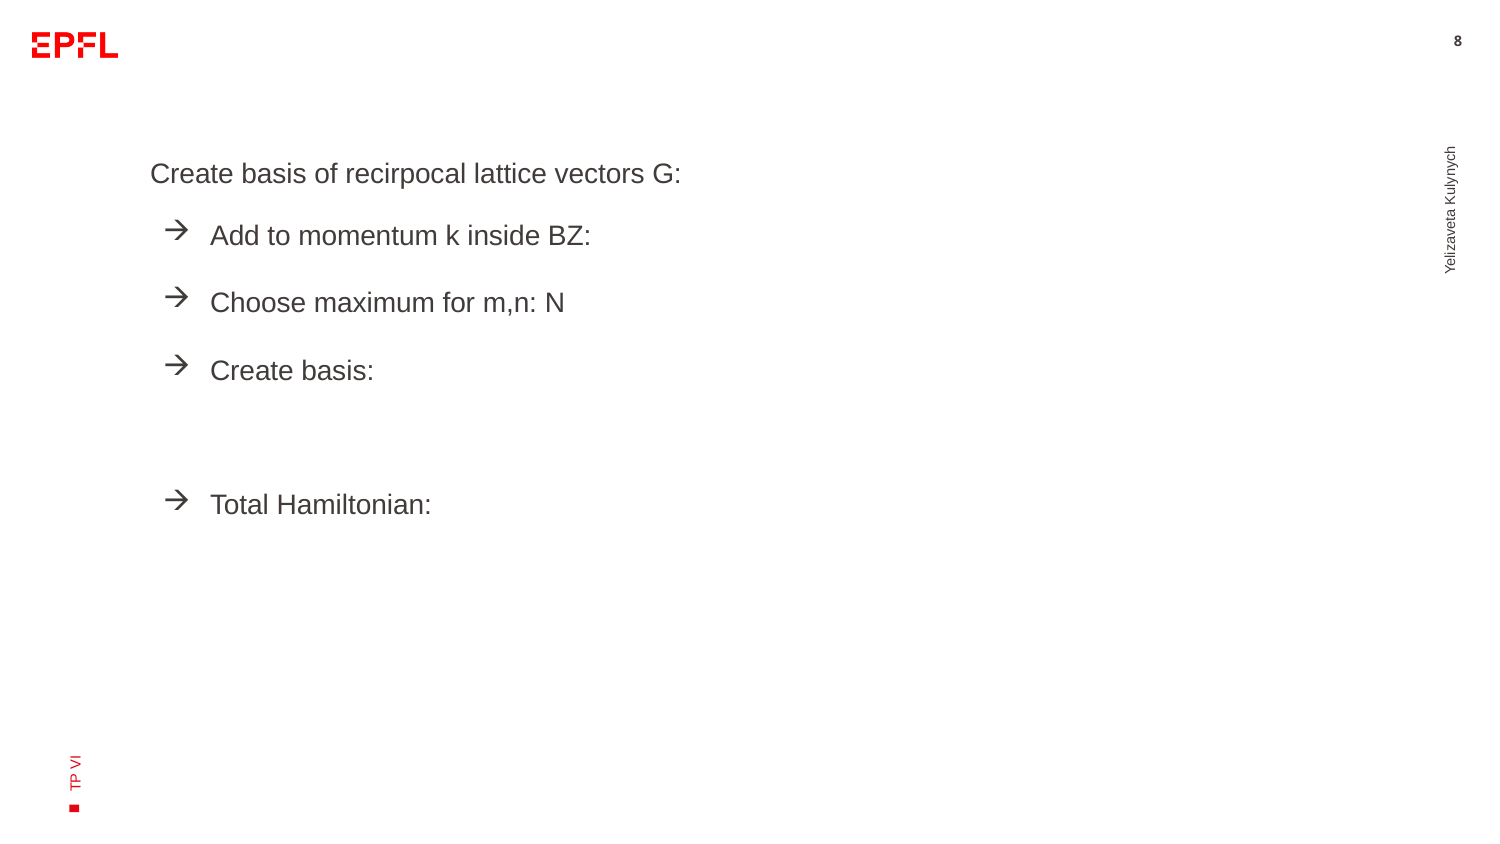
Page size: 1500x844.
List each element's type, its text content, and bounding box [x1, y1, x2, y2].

text_box Create basis of recirpocal lattice vectors G: [135, 147, 725, 197]
text_box Yelizaveta Kulynych [1415, 131, 1500, 713]
text_box Add to momentum k inside BZ: Choose maximum for m,n: N Create basis: Total Hamiltonian: [148, 209, 626, 528]
picture [21, 21, 129, 69]
text_box TP VI [0, 258, 150, 807]
